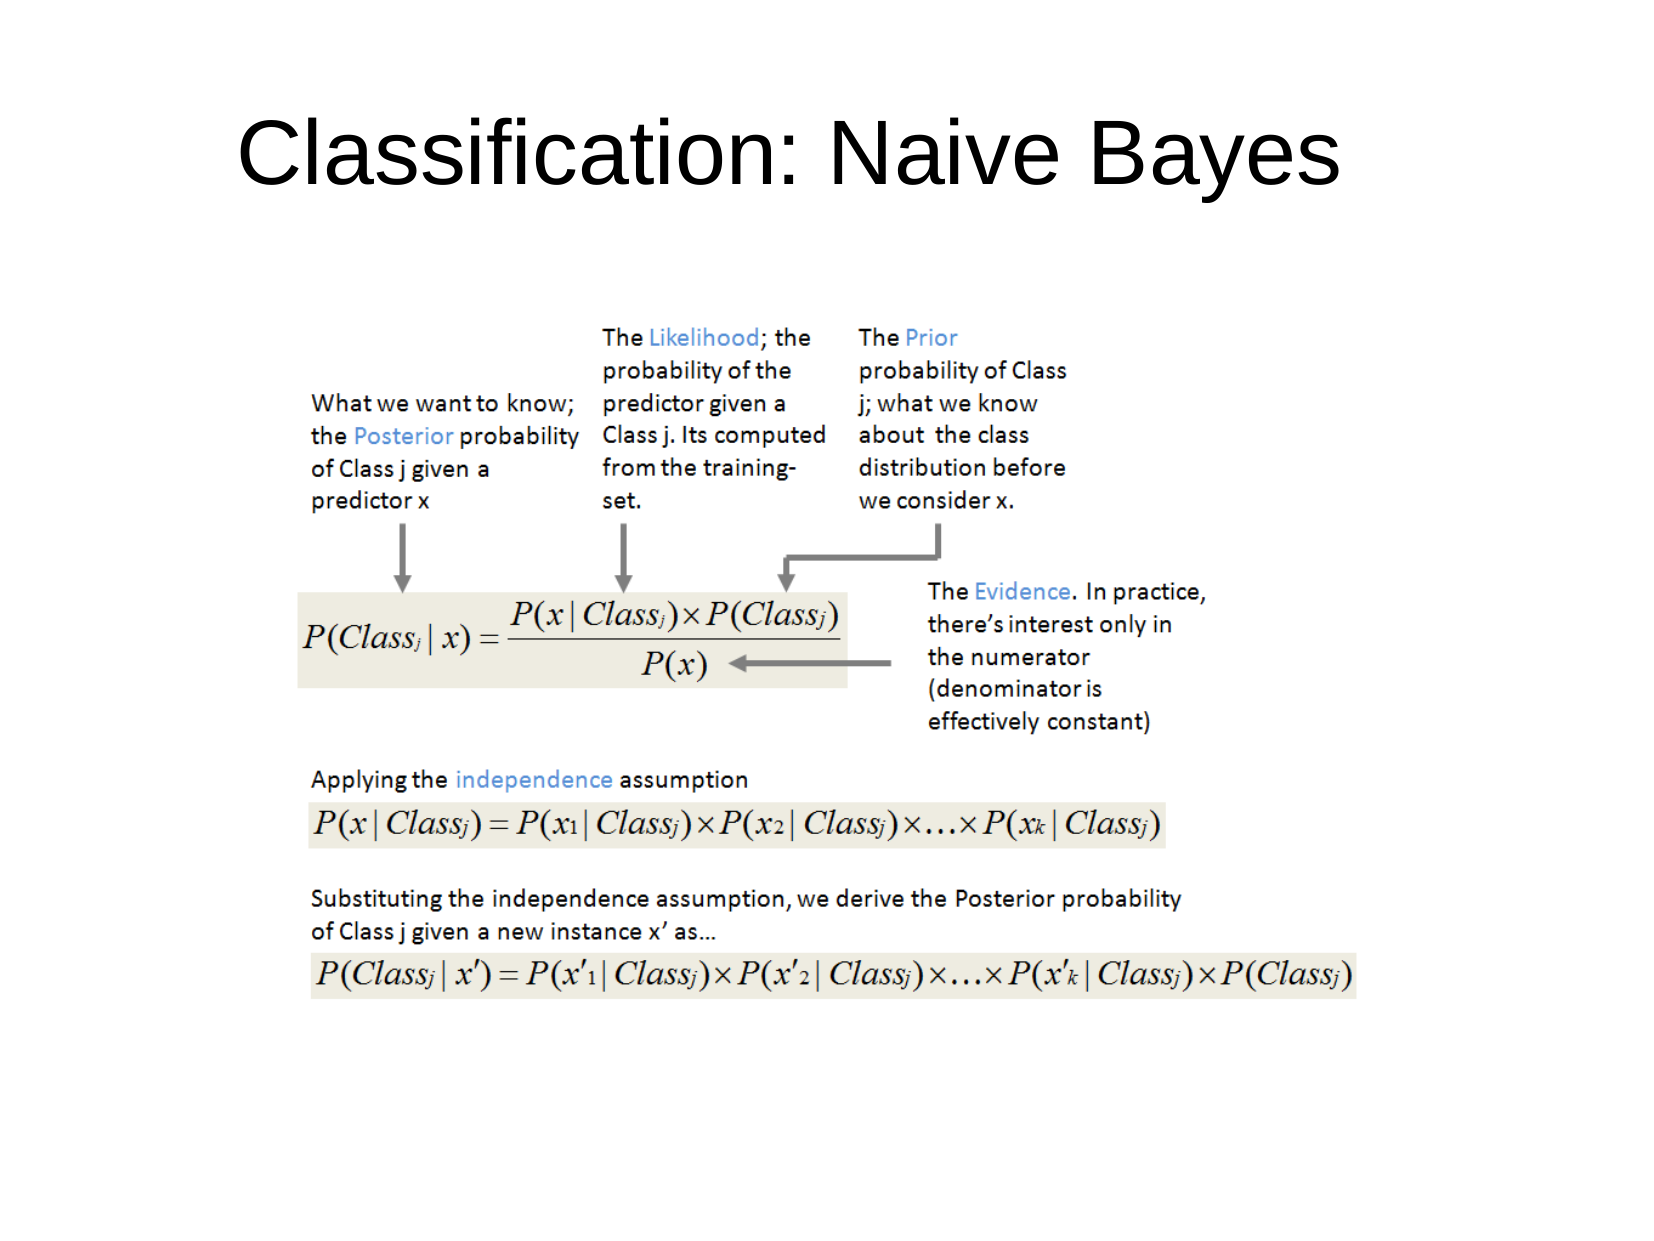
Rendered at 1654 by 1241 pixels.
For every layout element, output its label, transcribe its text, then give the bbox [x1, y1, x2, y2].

picture [294, 290, 1359, 1010]
title Classification: Naive Bayes [59, 49, 1548, 257]
